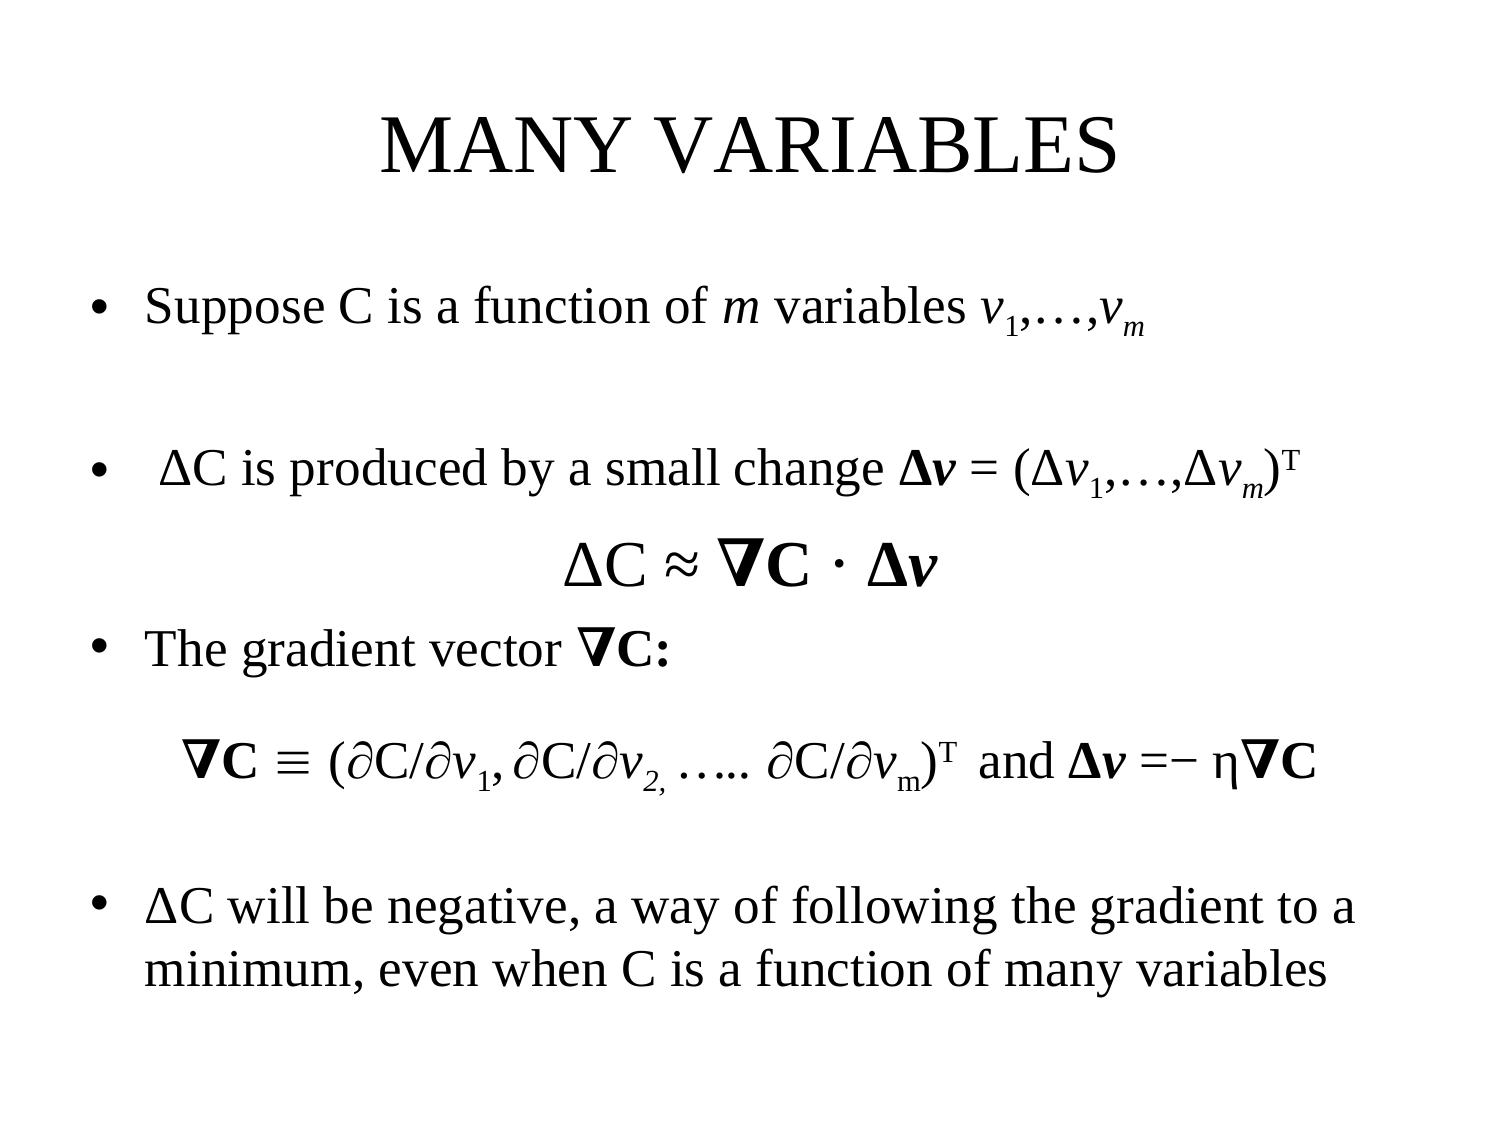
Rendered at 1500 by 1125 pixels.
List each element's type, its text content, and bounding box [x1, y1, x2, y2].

list Suppose C is a function of m variables v1,…,vm ΔC is produced by a small change Δv = (Δv1,…,Δvm)T ΔC ≈ ∇C ⋅ Δv The gradient vector ∇C: ∇C  (C/v1, C/v2, ….. C/vm)T and Δv =− η∇C ΔC will be negative, a way of following the gradient to a minimum, even when C is a function of many variables [75, 262, 1426, 1005]
title MANY VARIABLES [75, 45, 1426, 233]
